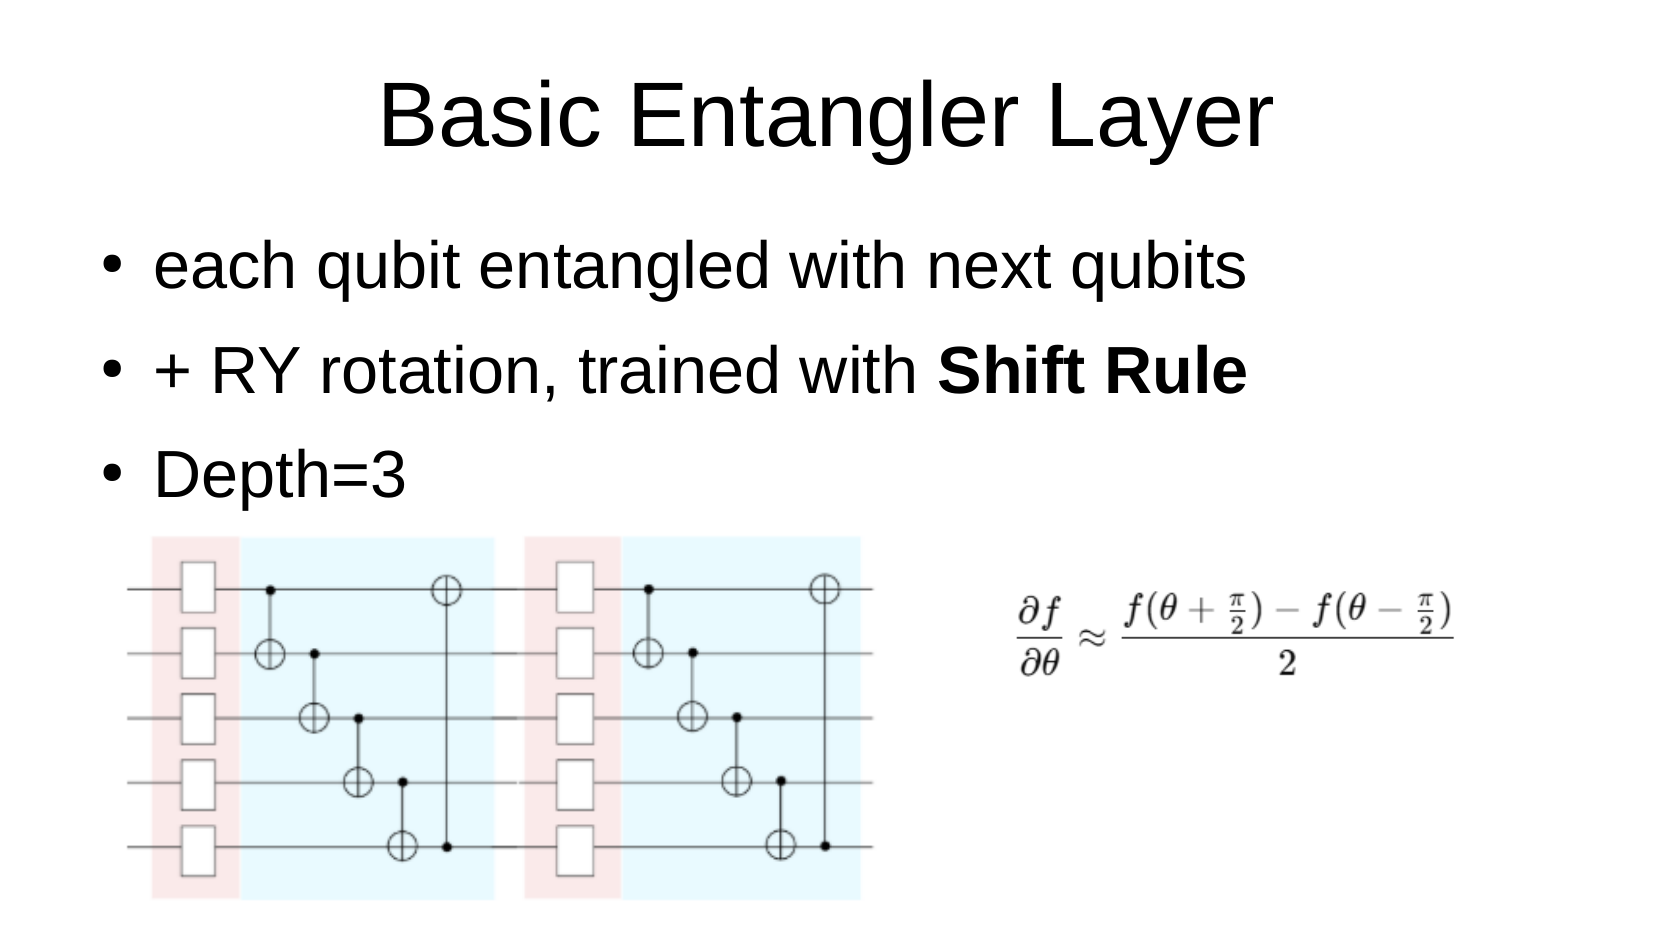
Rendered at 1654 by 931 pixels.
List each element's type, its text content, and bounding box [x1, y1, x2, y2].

picture [1003, 560, 1465, 691]
picture [118, 527, 886, 916]
title Basic Entangler Layer [82, 37, 1571, 193]
list each qubit entangled with next qubits + RY rotation, trained with Shift Rule Depth=3 [82, 228, 1571, 768]
